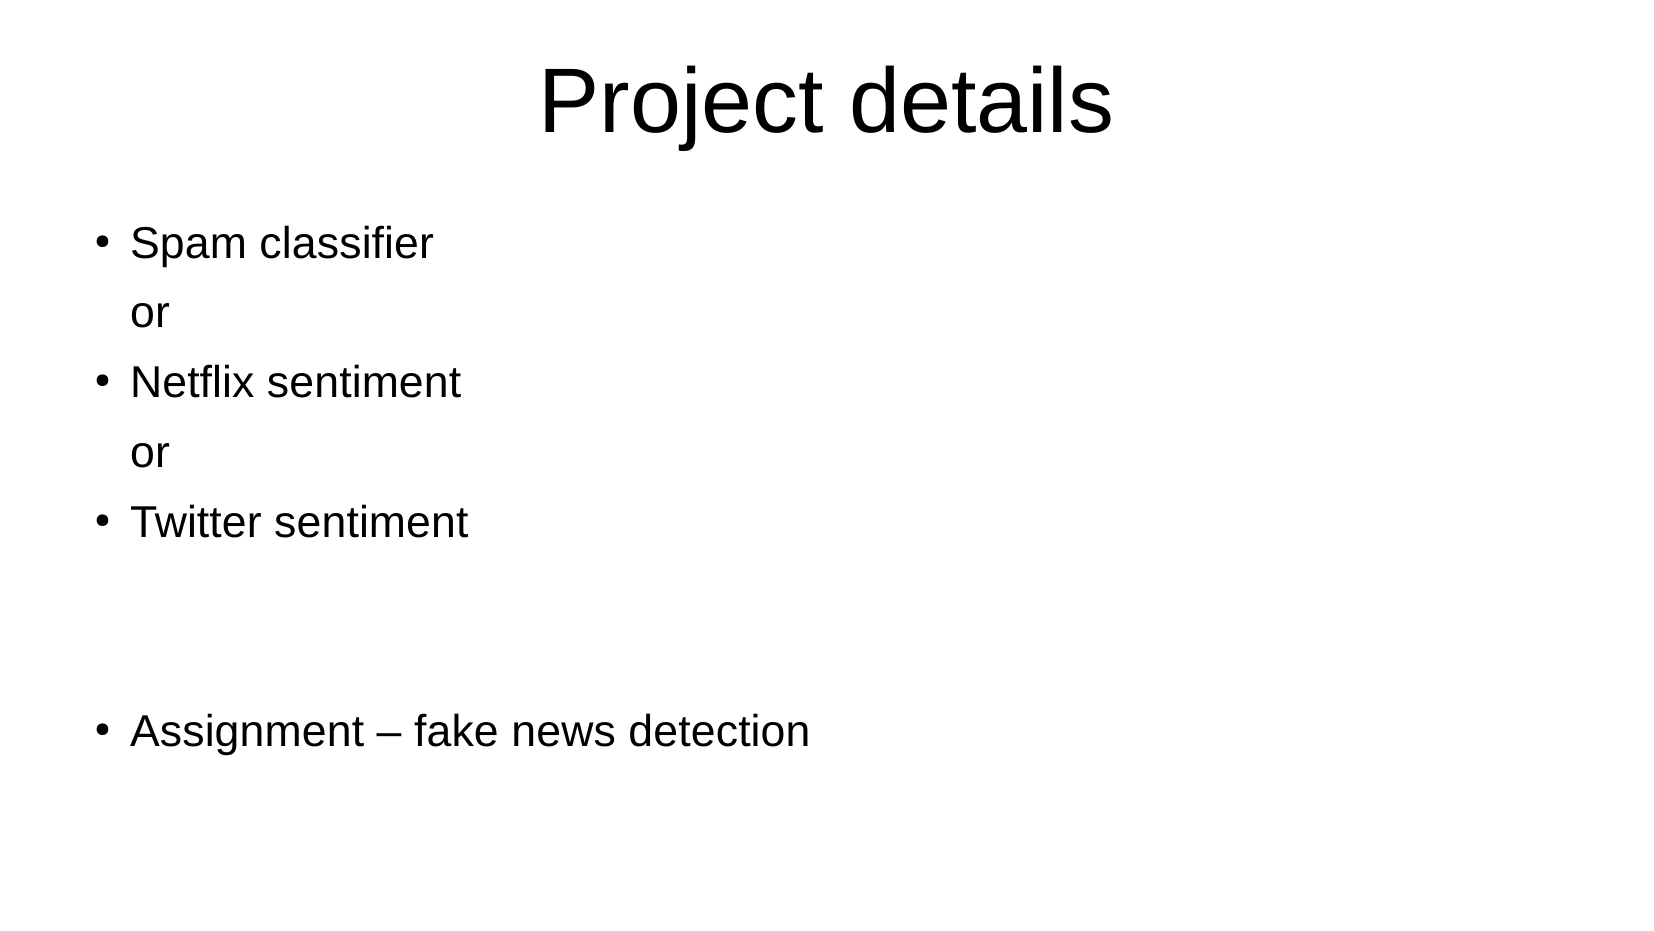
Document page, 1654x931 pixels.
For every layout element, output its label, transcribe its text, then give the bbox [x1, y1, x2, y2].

title Project details [82, 23, 1571, 179]
list Spam classifier or Netflix sentiment or Twitter sentiment Assignment – fake news detection [82, 217, 1571, 758]
